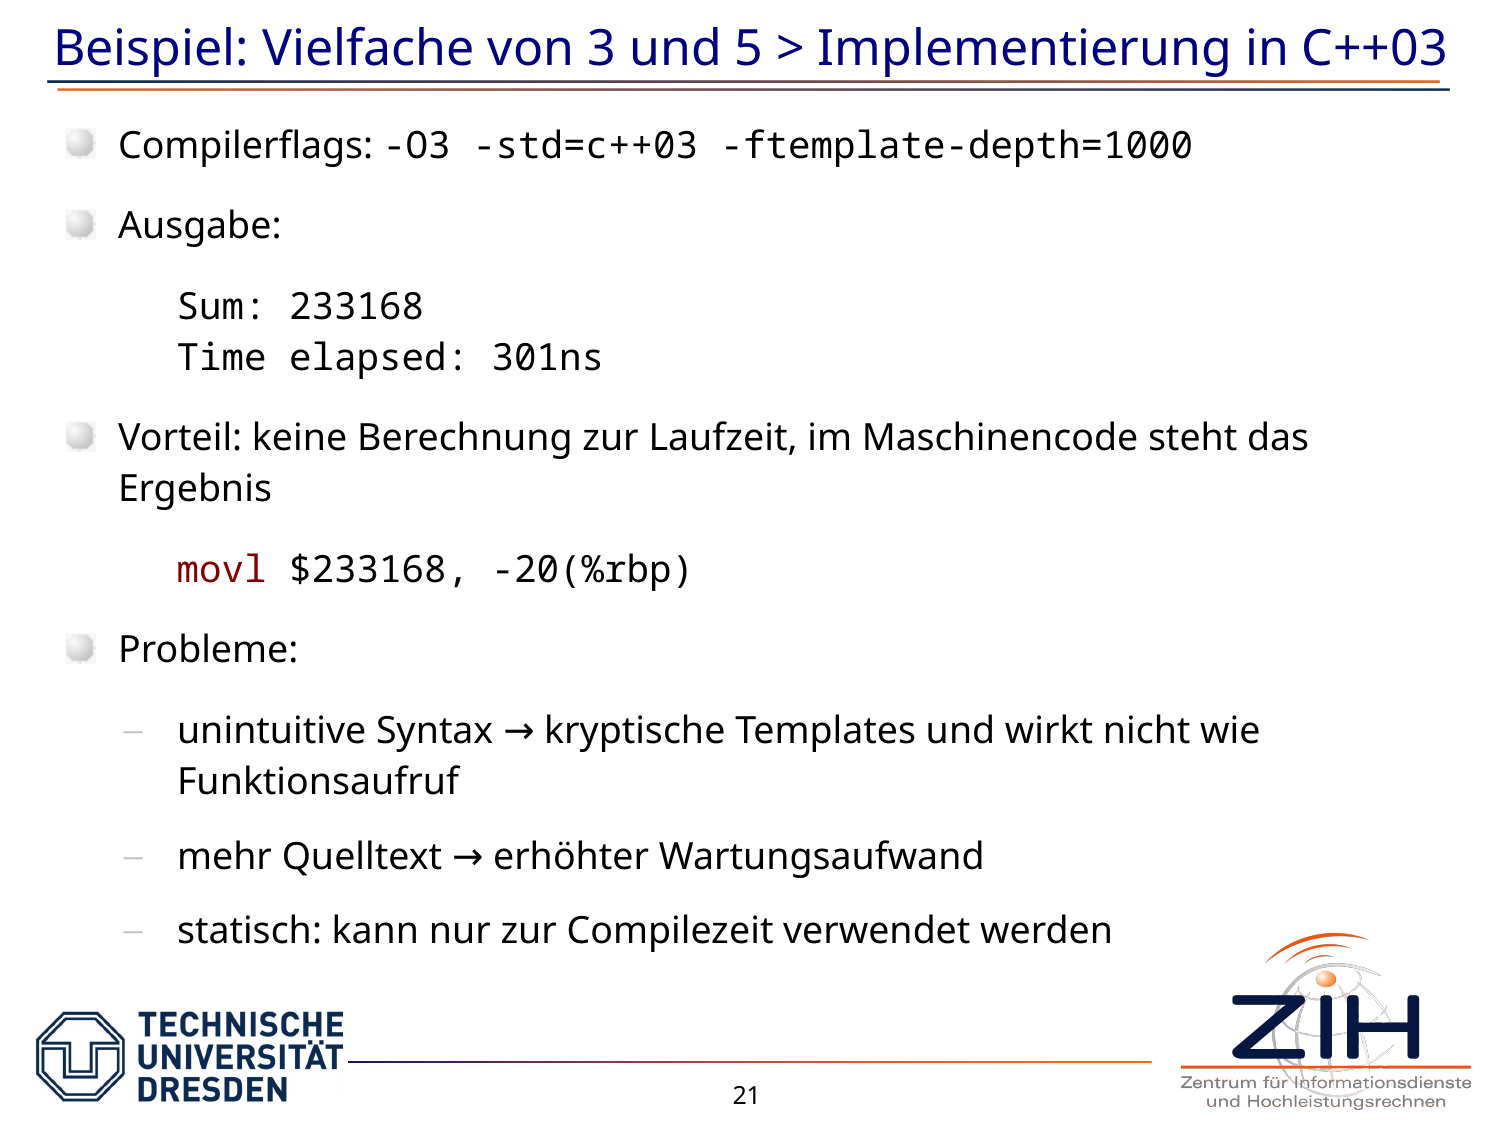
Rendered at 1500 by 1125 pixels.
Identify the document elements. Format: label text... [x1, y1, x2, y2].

picture [35, 1011, 343, 1102]
picture [1181, 933, 1471, 1110]
picture [47, 80, 1450, 91]
list Compilerflags: -O3 -std=c++03 -ftemplate-depth=1000 Ausgabe: Sum: 233168 Time elapsed: 301ns Vorteil: keine Berechnung zur Laufzeit, im Maschinencode steht das Ergebnis movl $233168, -20(%rbp) Probleme: unintuitive Syntax → kryptische Templates und wirkt nicht wie Funktionsaufruf mehr Quelltext → erhöhter Wartungsaufwand statisch: kann nur zur Compilezeit verwendet werden [29, 118, 1418, 771]
title Beispiel: Vielfache von 3 und 5 > Implementierung in C++03 [53, 12, 1453, 81]
